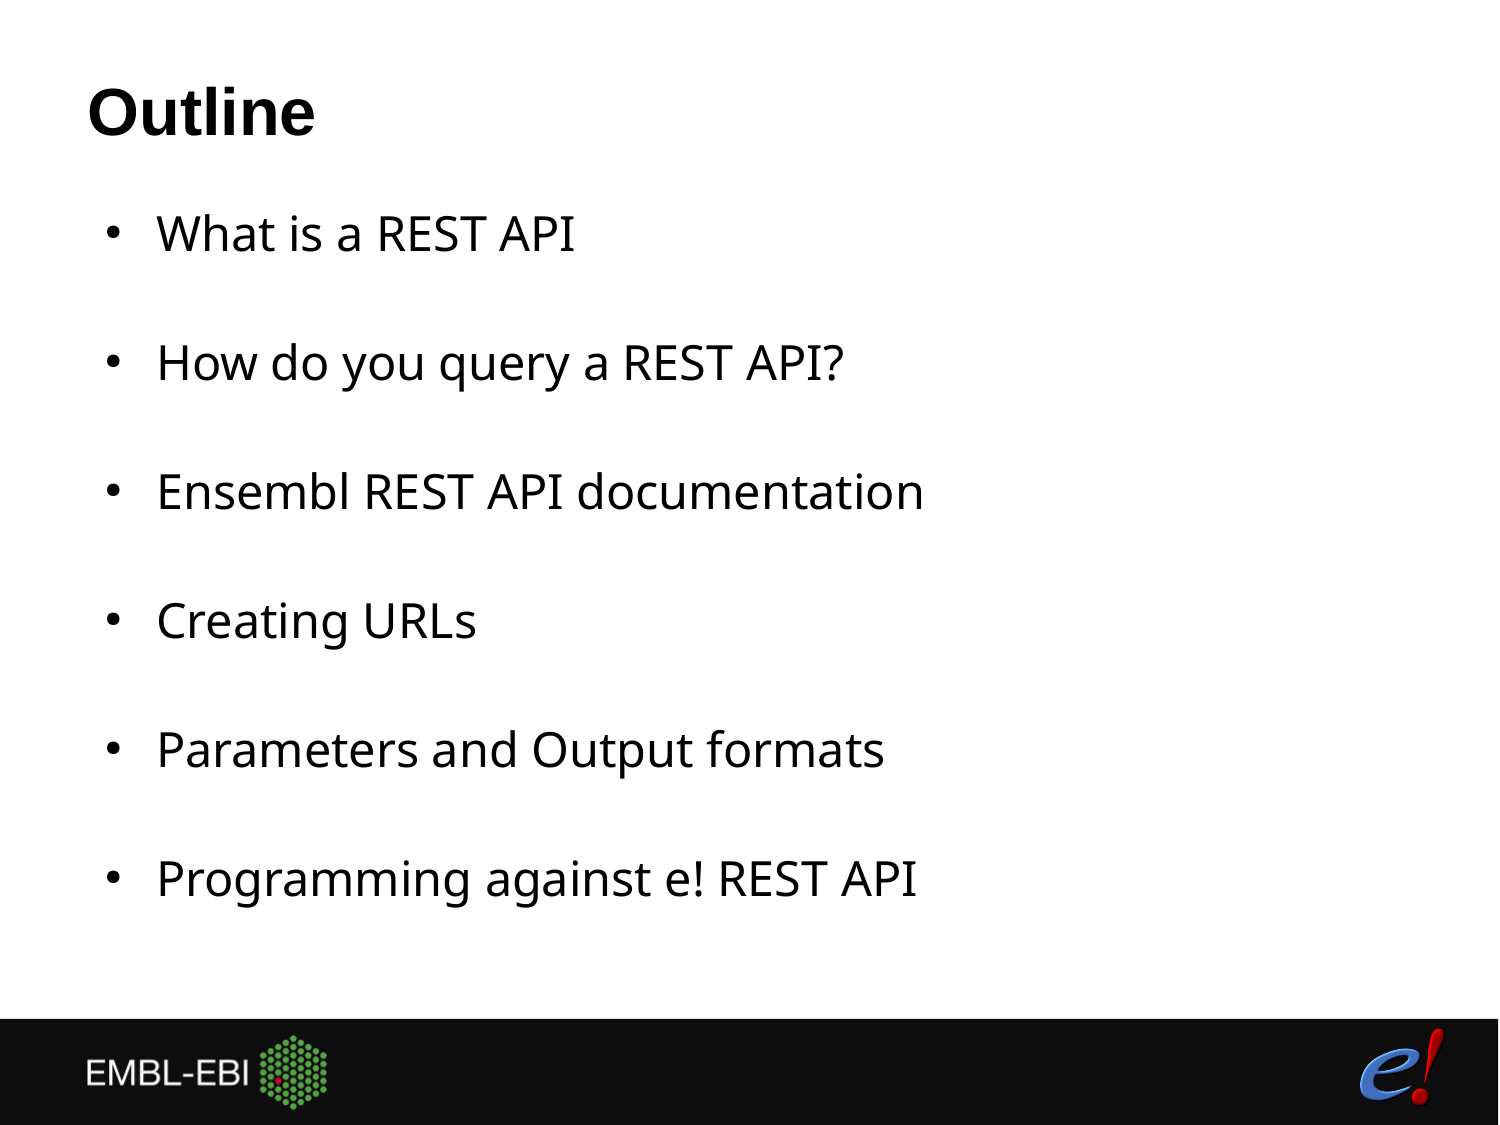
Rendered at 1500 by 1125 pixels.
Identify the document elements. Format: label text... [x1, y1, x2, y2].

picture [87, 1035, 327, 1110]
picture [1357, 1026, 1448, 1112]
list What is a REST API How do you query a REST API? Ensembl REST API documentation Creating URLs Parameters and Output formats Programming against e! REST API [87, 200, 1425, 914]
title Outline [87, 50, 1425, 175]
